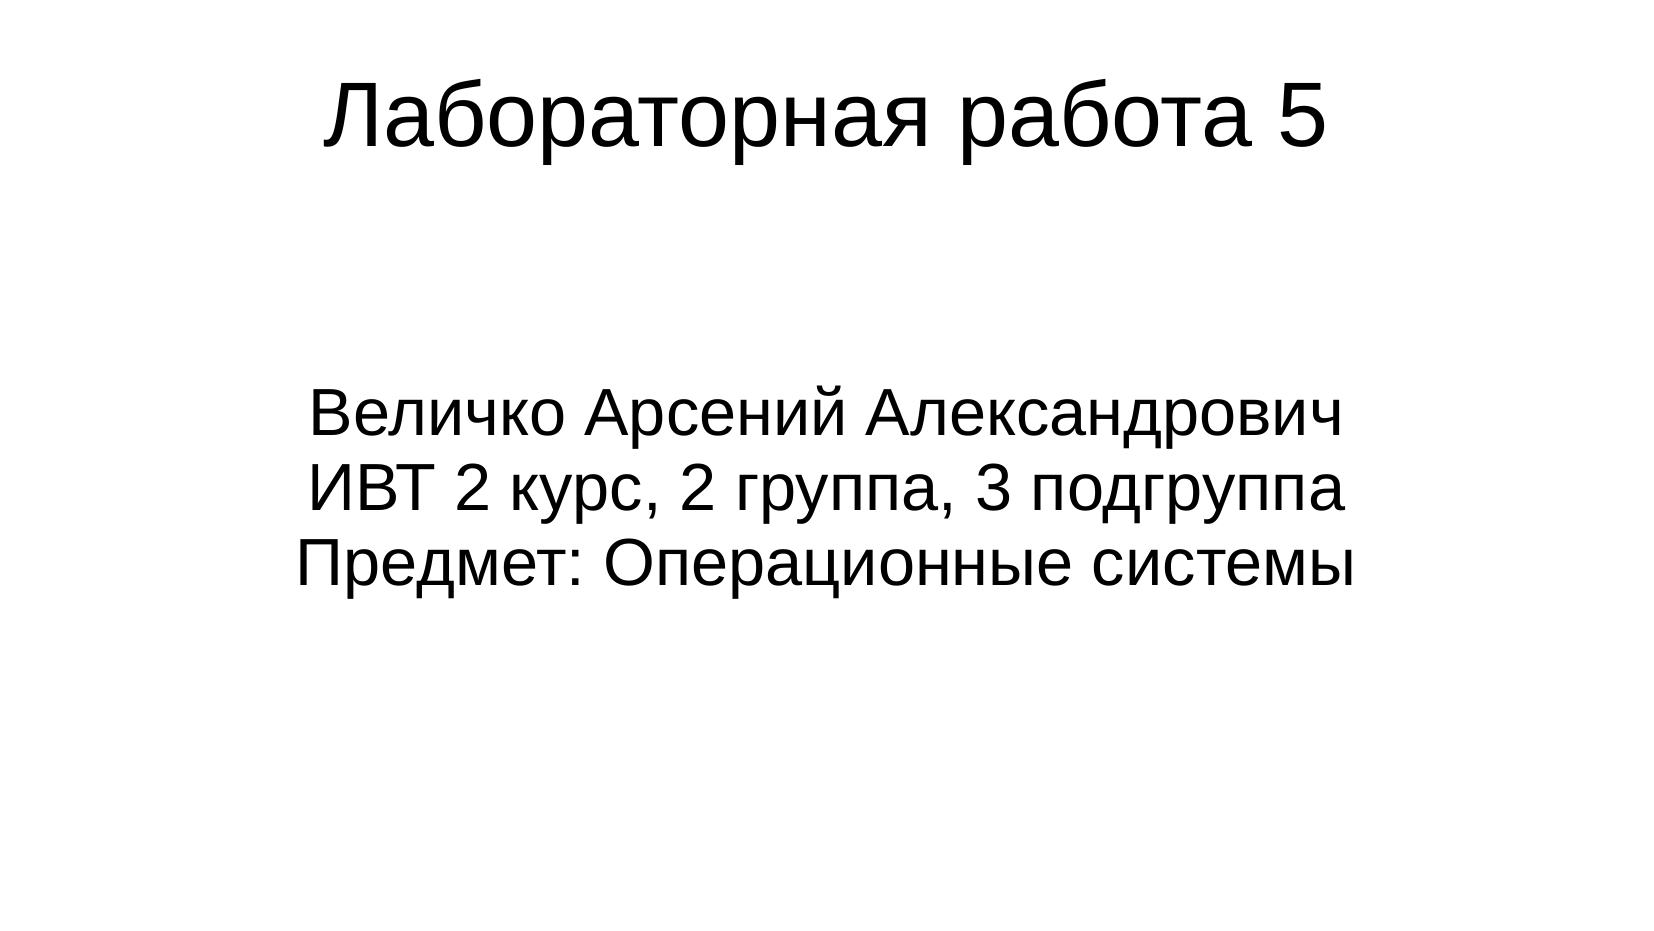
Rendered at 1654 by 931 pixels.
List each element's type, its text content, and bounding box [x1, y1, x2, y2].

title Лабораторная работа 5 [82, 37, 1571, 193]
subtitle Величко Арсений Александрович ИВТ 2 курс, 2 группа, 3 подгруппа Предмет: Операционные системы [82, 217, 1571, 758]
